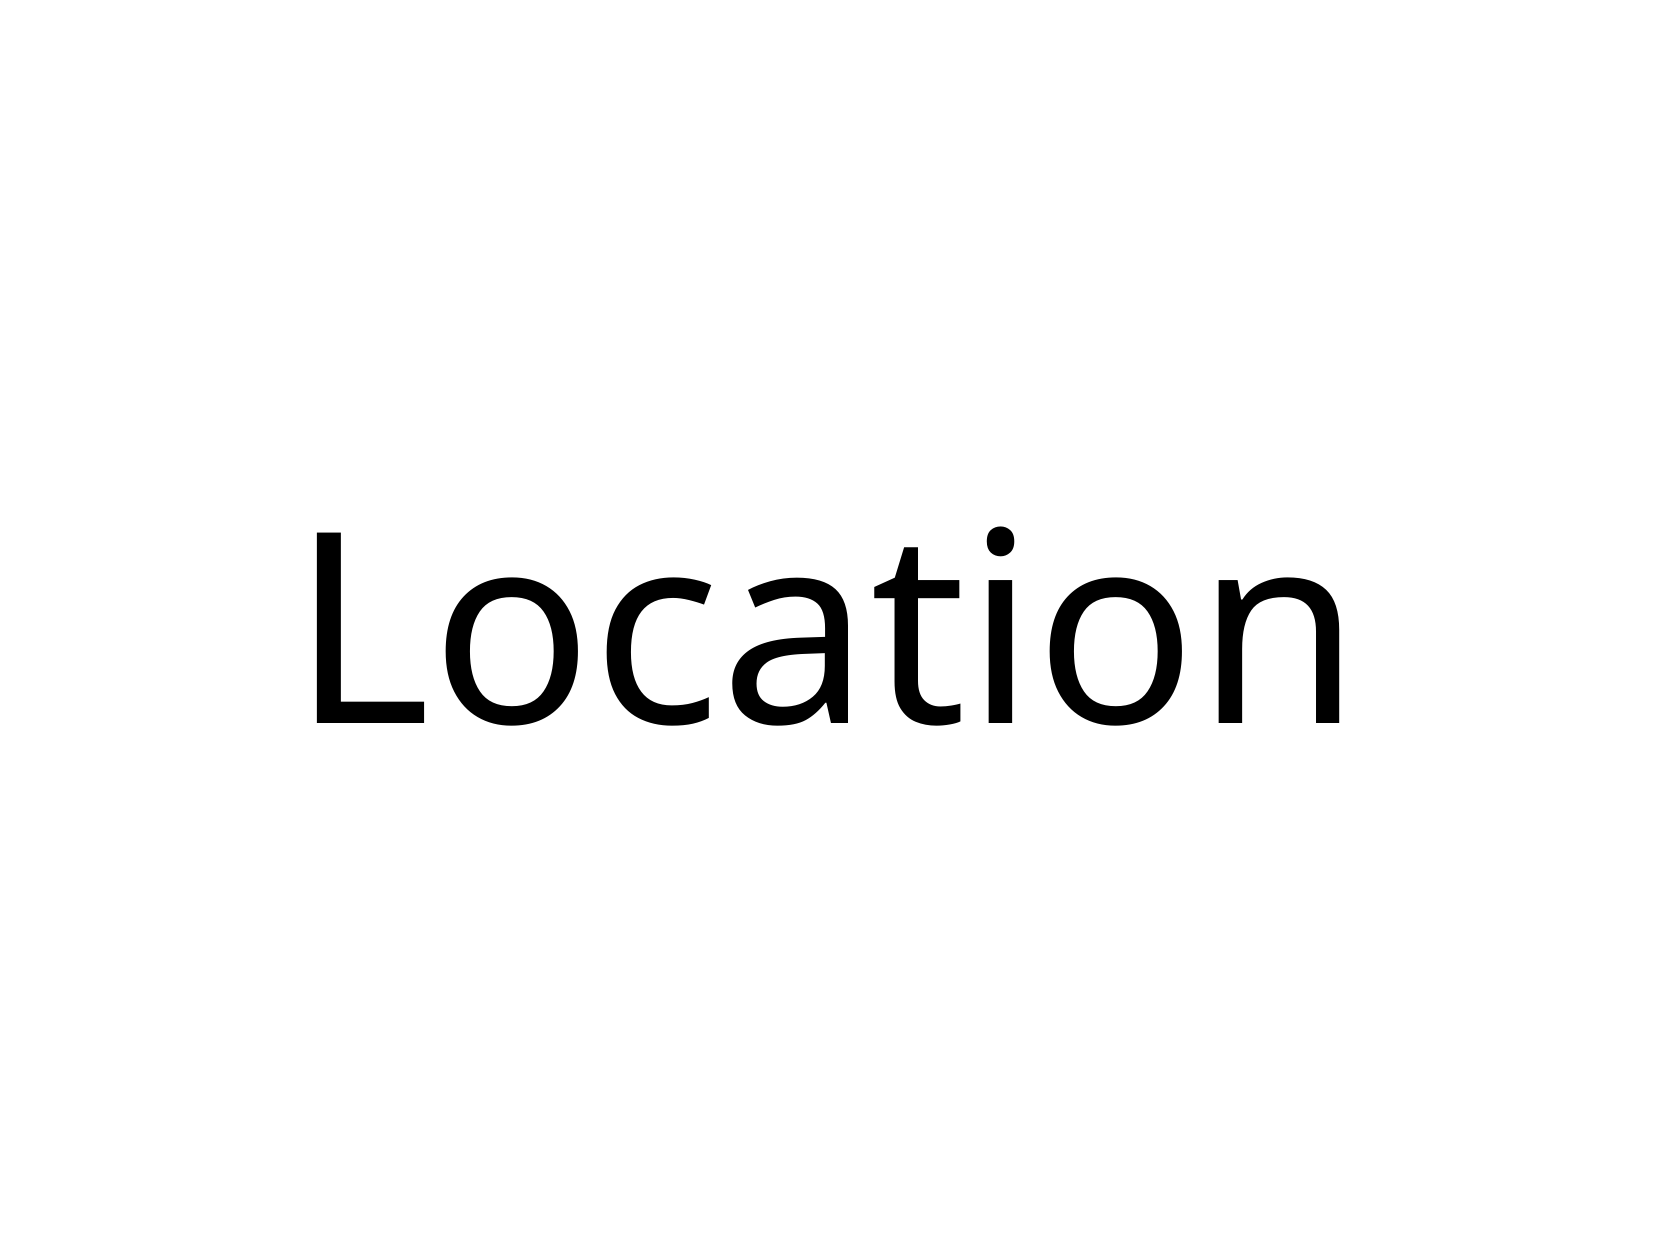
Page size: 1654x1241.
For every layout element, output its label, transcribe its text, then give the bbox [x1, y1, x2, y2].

subtitle Location [82, 329, 1571, 911]
